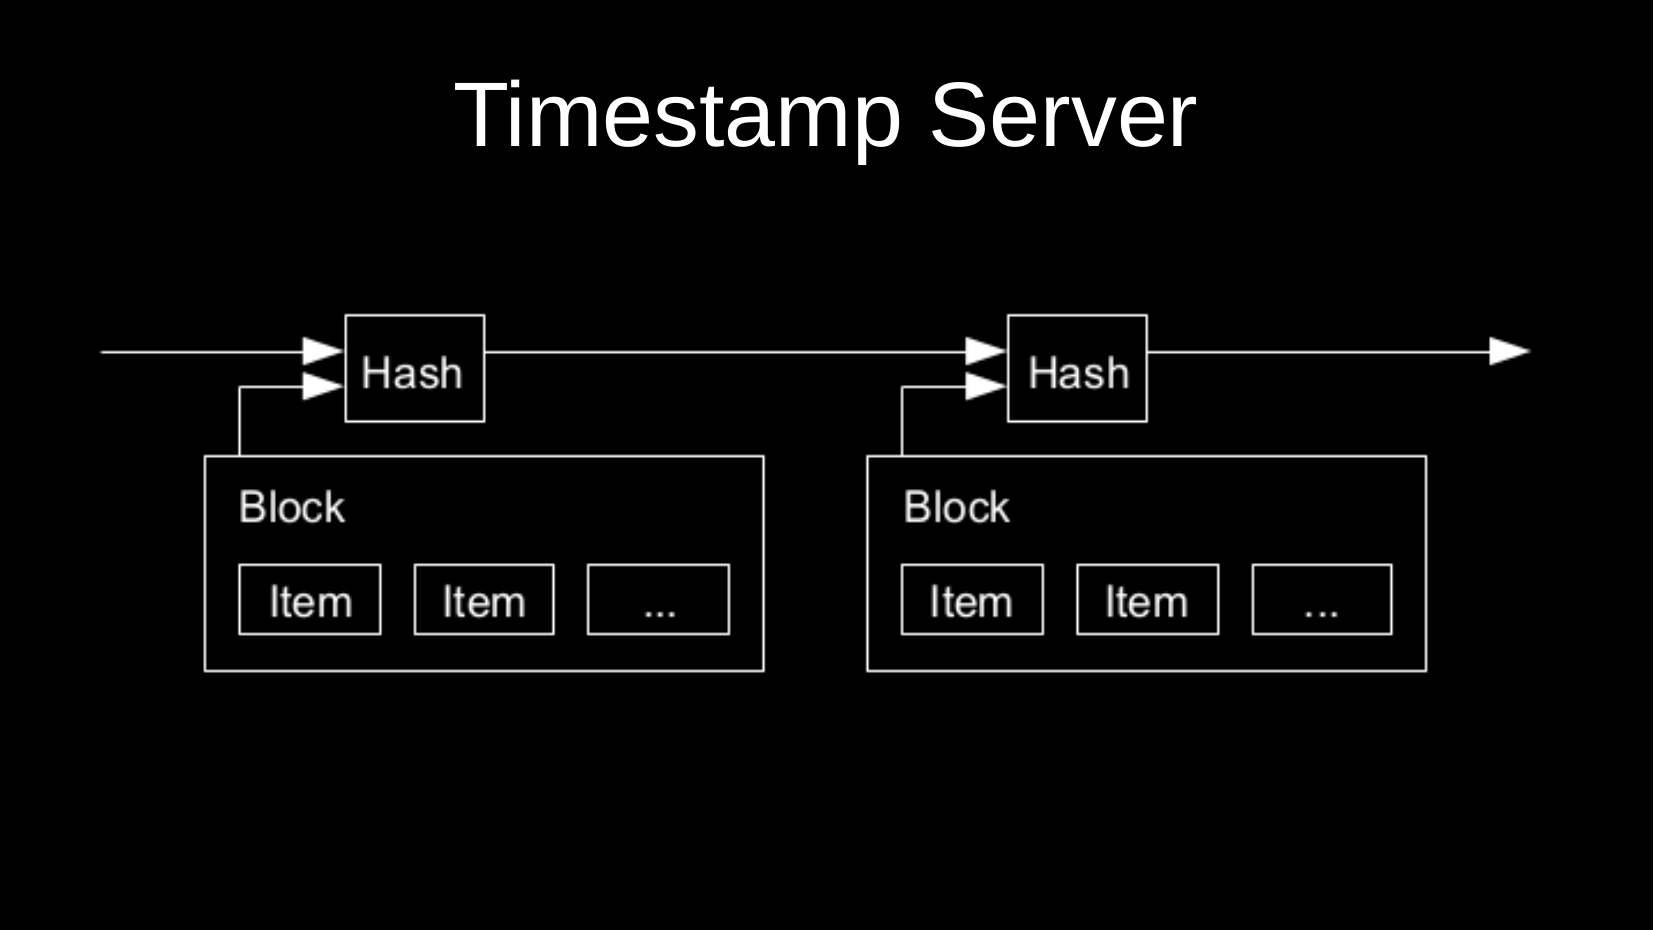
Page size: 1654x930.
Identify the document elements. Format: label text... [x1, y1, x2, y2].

picture [59, 294, 1571, 726]
title Timestamp Server [82, 37, 1571, 193]
